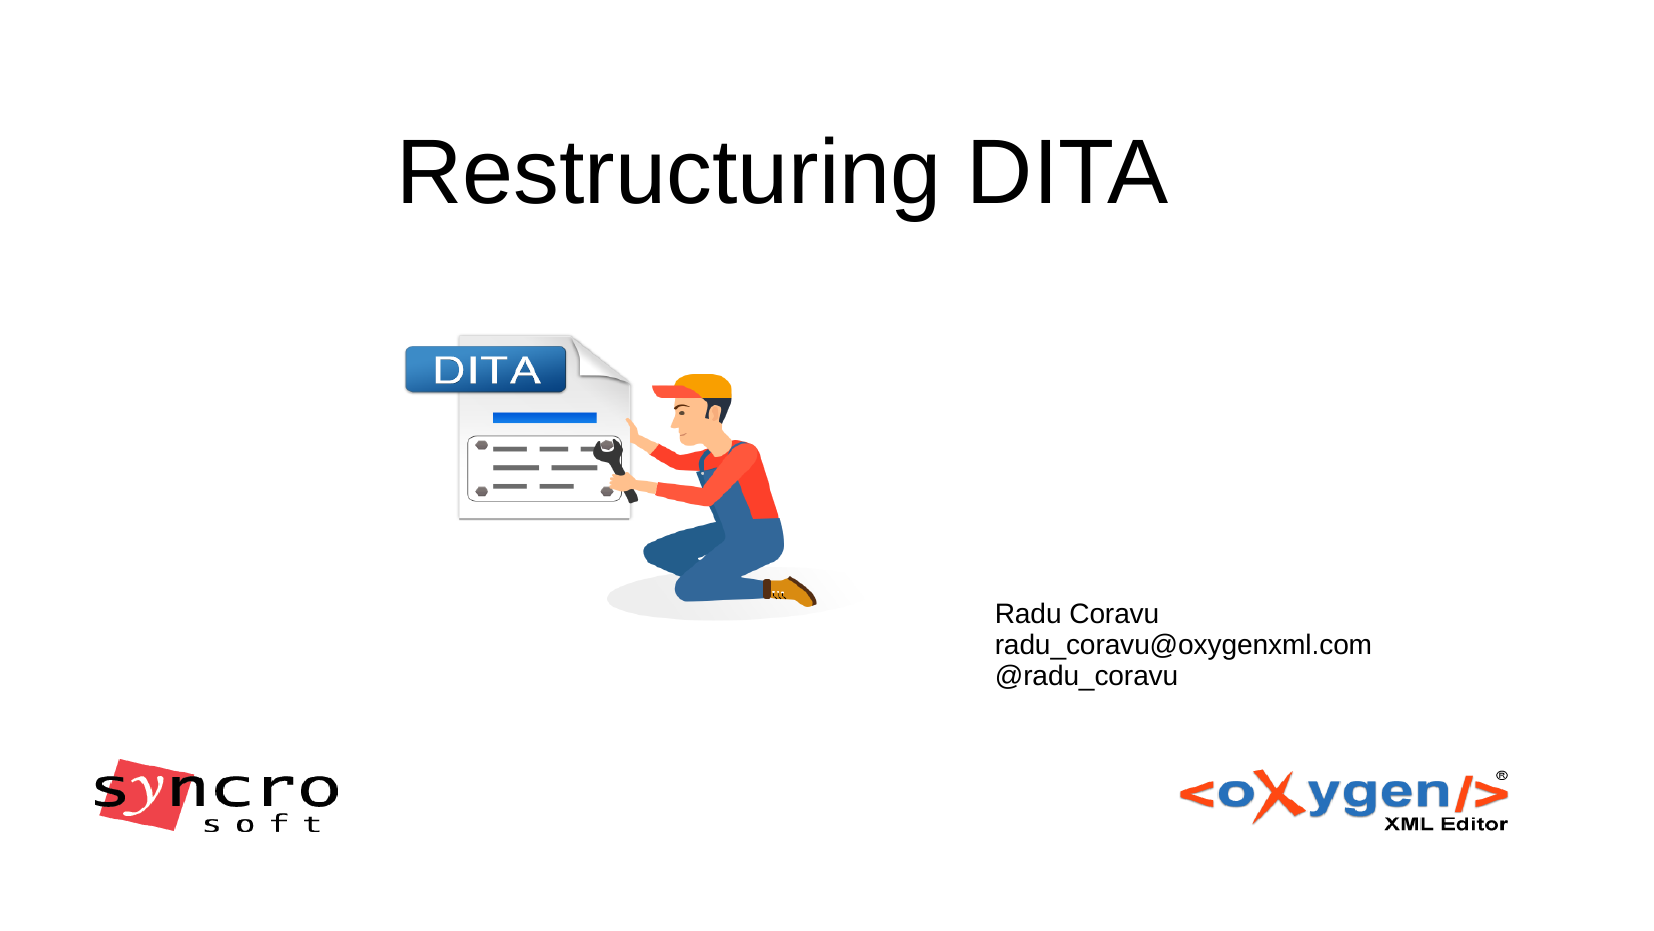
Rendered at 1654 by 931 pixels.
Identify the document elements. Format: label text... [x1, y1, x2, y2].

text_box Radu Coravu radu_coravu@oxygenxml.com @radu_coravu [980, 590, 1576, 700]
picture [95, 759, 338, 832]
picture [253, 246, 976, 681]
title Restructuring DITA [49, 56, 1538, 287]
picture [1162, 756, 1527, 844]
